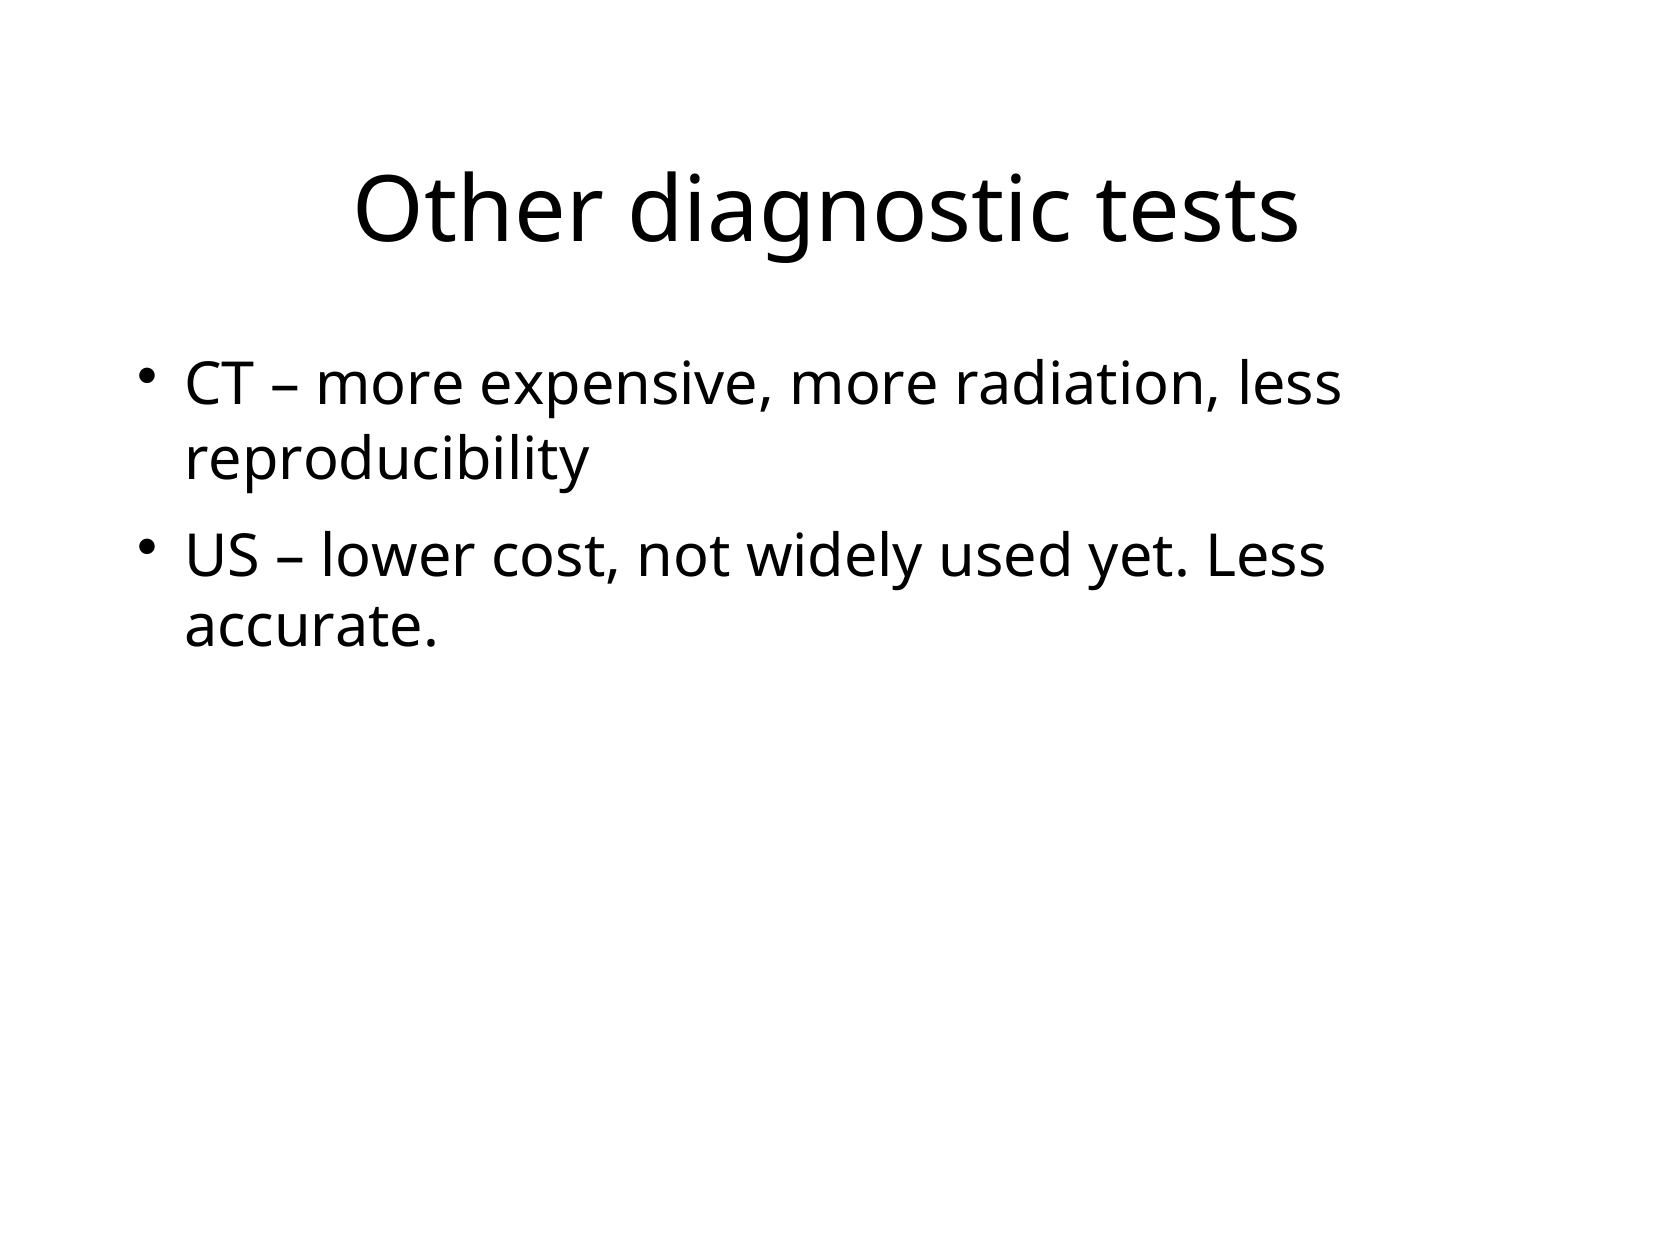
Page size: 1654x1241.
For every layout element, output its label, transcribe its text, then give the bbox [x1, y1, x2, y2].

list CT – more expensive, more radiation, less reproducibility US – lower cost, not widely used yet. Less accurate. [121, 344, 1534, 663]
title Other diagnostic tests [121, 155, 1534, 258]
